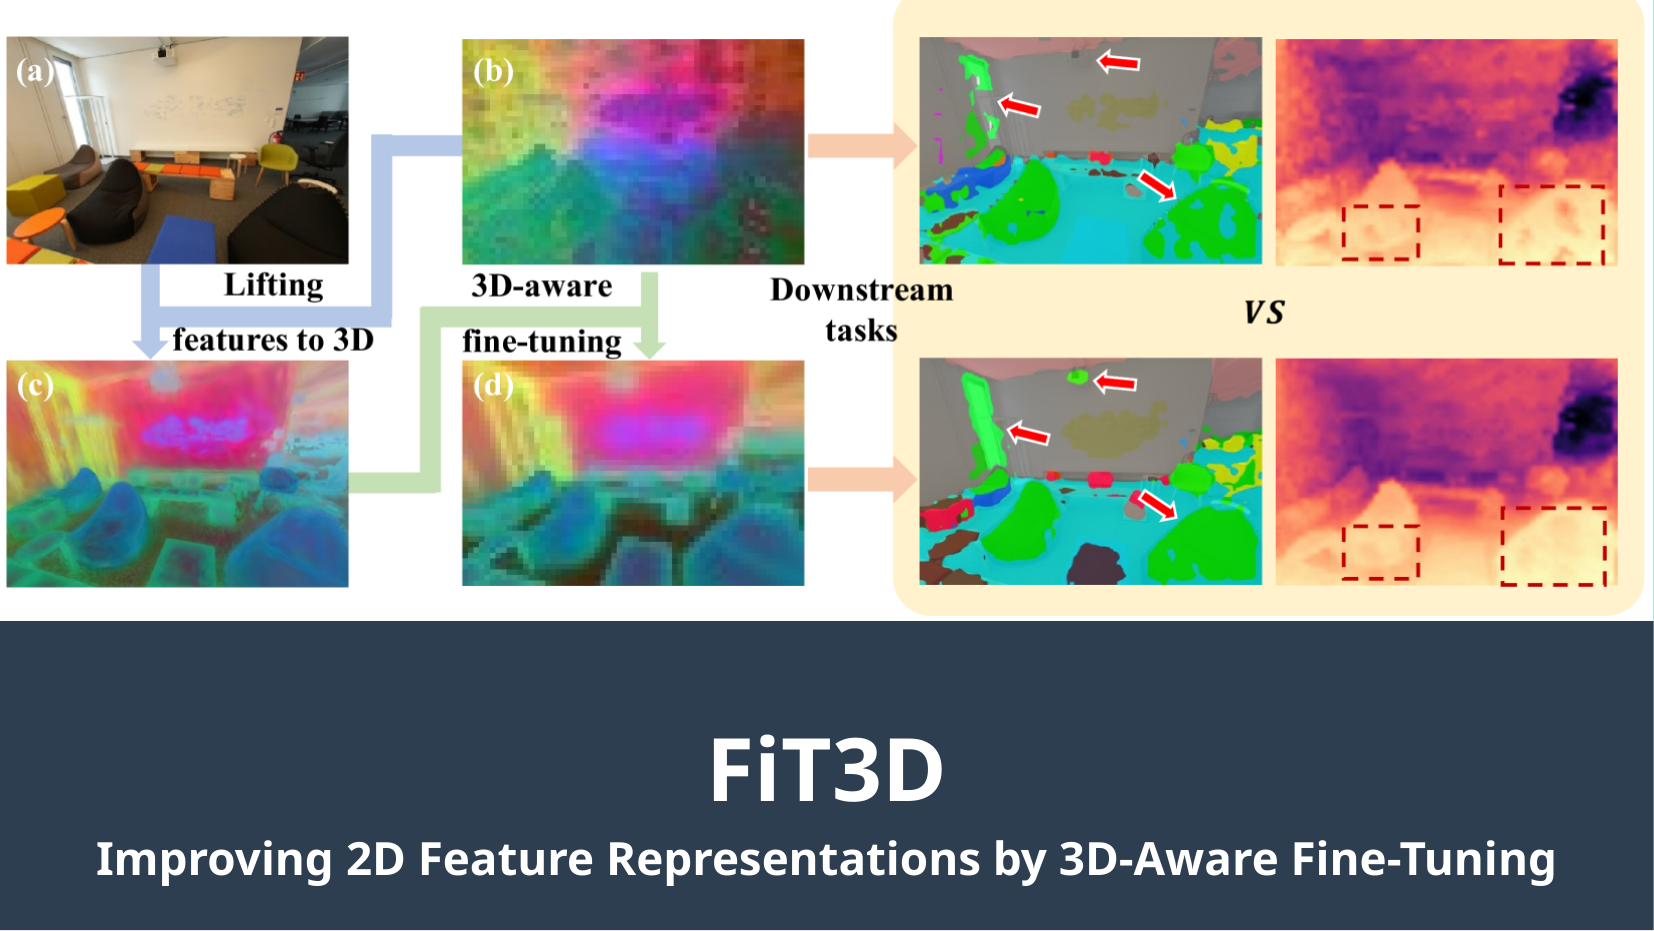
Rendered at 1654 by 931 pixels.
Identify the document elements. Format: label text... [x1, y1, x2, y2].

subtitle Improving 2D Feature Representations by 3D-Aware Fine-Tuning [59, 794, 1595, 889]
picture [0, 0, 1654, 621]
title FiT3D [59, 647, 1595, 794]
